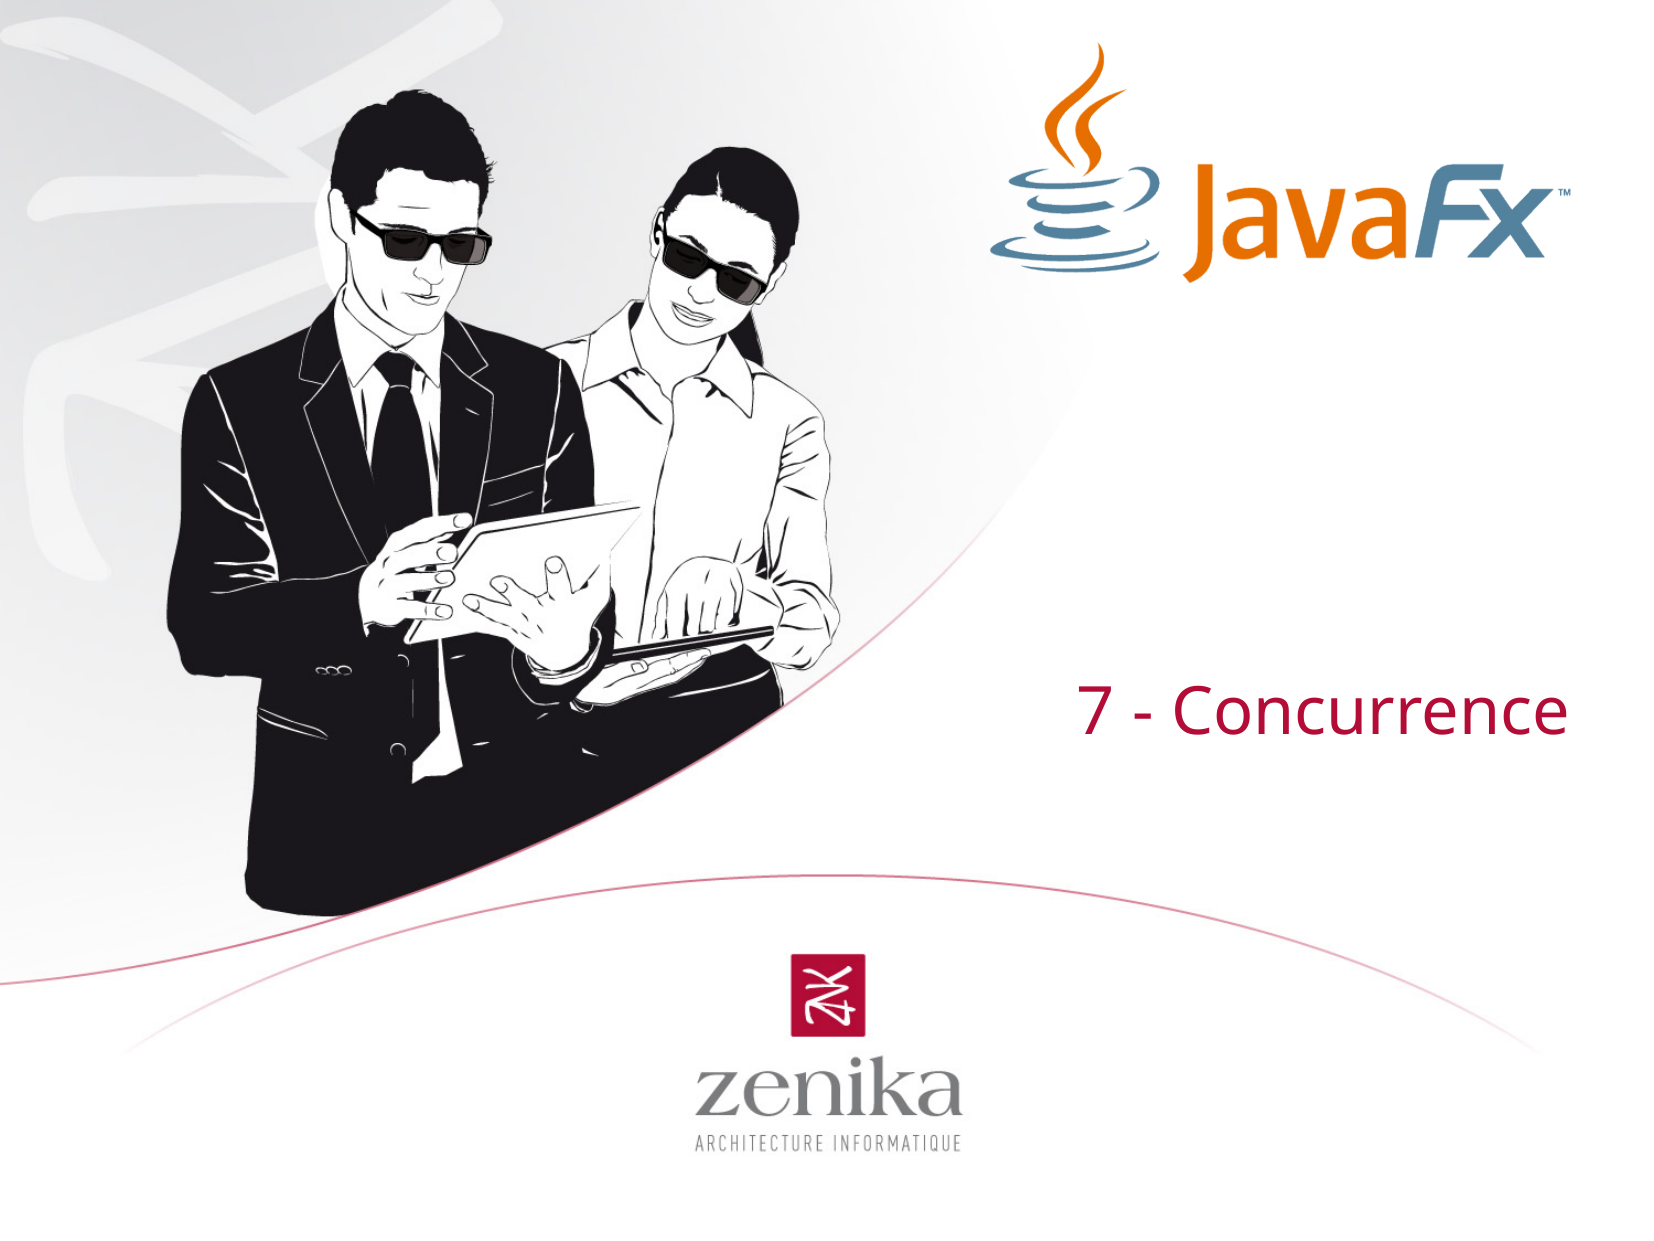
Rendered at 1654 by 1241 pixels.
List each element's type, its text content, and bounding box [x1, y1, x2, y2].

picture [0, 0, 1654, 1241]
title 7 - Concurrence [915, 531, 1571, 886]
